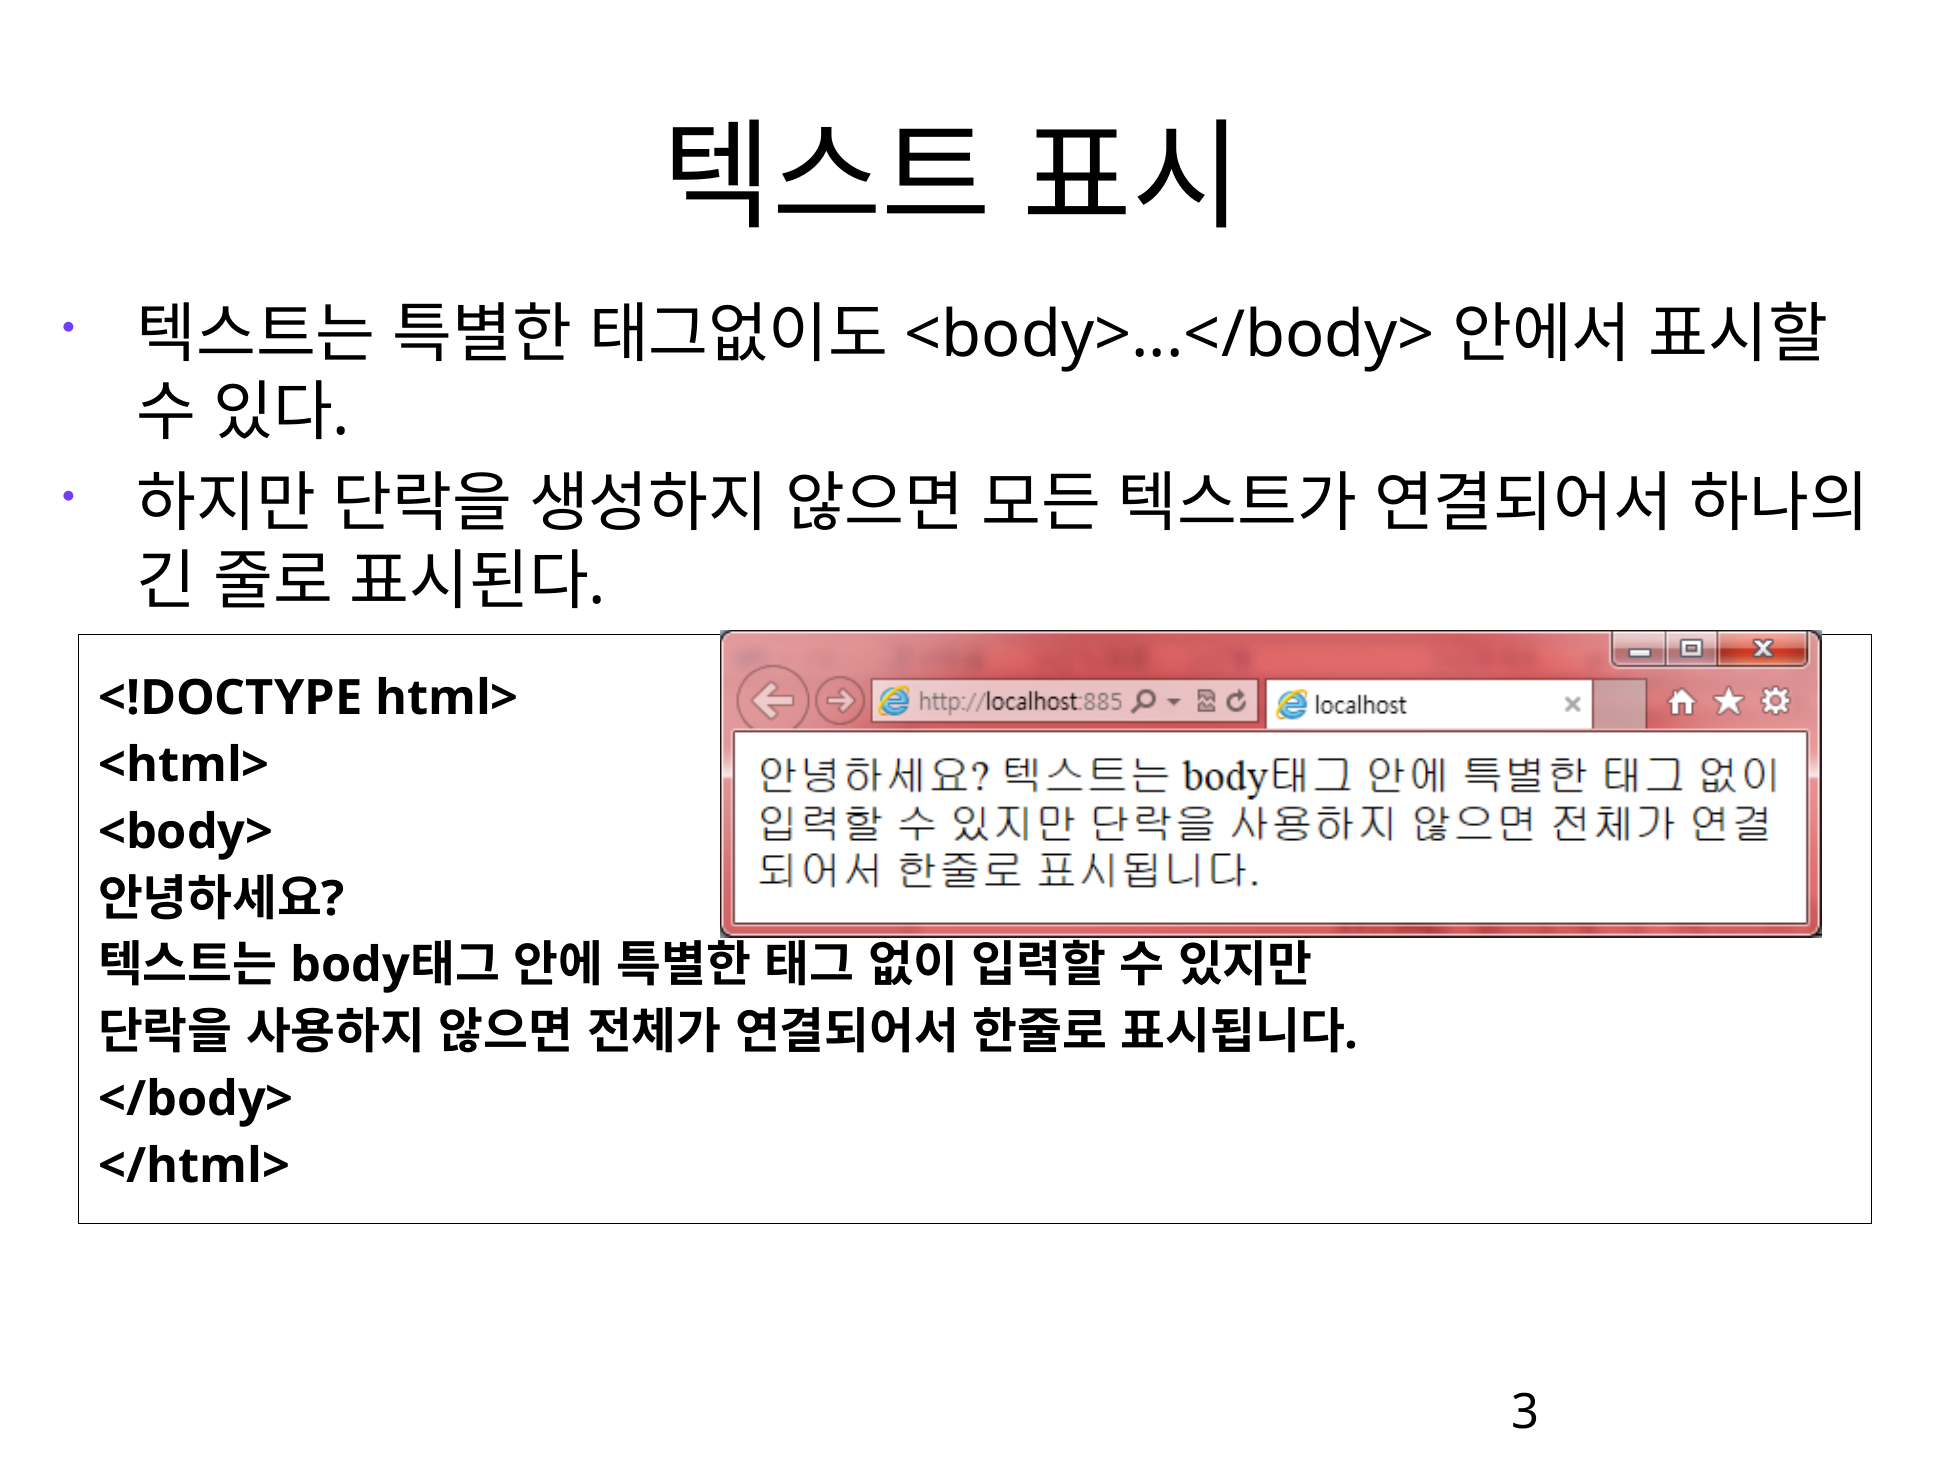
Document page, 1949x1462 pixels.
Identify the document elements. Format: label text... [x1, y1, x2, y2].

list 텍스트는 특별한 태그없이도 <body>...</body> 안에서 표시할 수 있다. 하지만 단락을 생성하지 않으면 모든 텍스트가 연결되어서 하나의 긴 줄로 표시된다. [48, 284, 1897, 1343]
title 텍스트 표시 [156, 92, 1749, 255]
text_box <!DOCTYPE html> <html> <body> 안녕하세요? 텍스트는 body태그 안에 특별한 태그 없이 입력할 수 있지만 단락을 사용하지 않으면 전체가 연결되어서 한줄로 표시됩니다. </body> </html> [78, 634, 1872, 1224]
picture [720, 630, 1822, 939]
slide_number <숫자> [1496, 1372, 1899, 1462]
